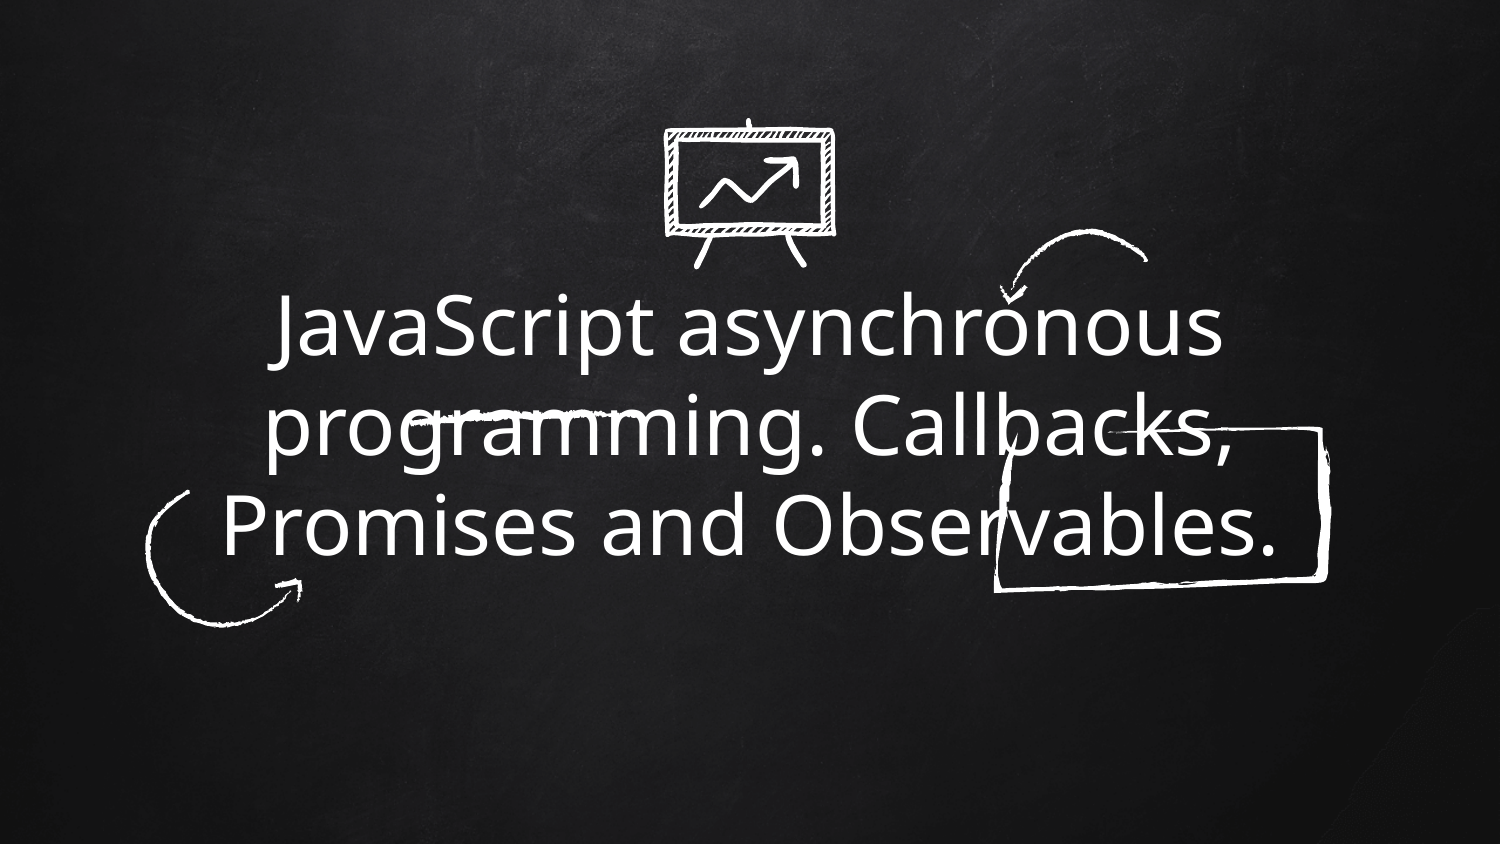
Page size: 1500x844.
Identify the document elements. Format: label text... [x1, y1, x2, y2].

text_box [409, 409, 647, 427]
text_box [274, 577, 304, 603]
text_box [144, 489, 292, 628]
text_box [993, 426, 1332, 594]
picture [0, 0, 1500, 844]
text_box [1010, 228, 1149, 291]
text_box JavaScript asynchronous programming. Callbacks, Promises and Observables. [112, 326, 1388, 517]
text_box [999, 284, 1028, 305]
text_box [663, 118, 837, 270]
